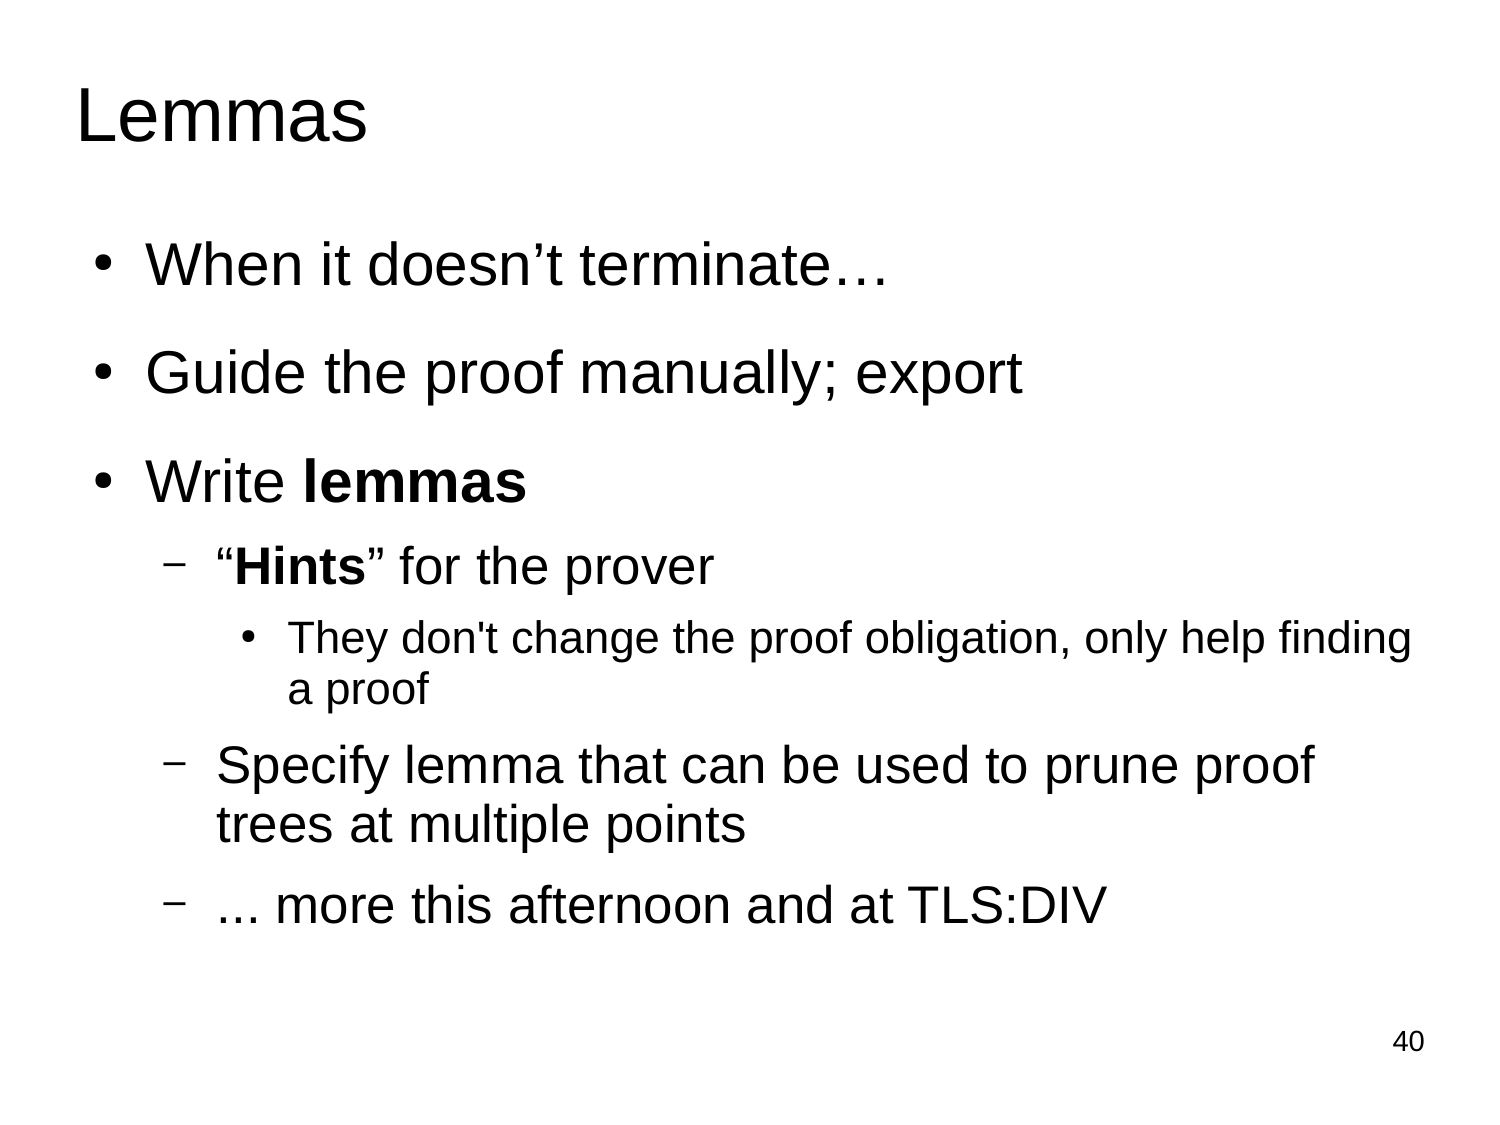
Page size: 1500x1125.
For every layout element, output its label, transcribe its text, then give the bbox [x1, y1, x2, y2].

title Lemmas [75, 44, 1425, 185]
list When it doesn’t terminate… Guide the proof manually; export Write lemmas “Hints” for the prover They don't change the proof obligation, only help finding a proof Specify lemma that can be used to prune proof trees at multiple points ... more this afternoon and at TLS:DIV [75, 230, 1425, 1014]
